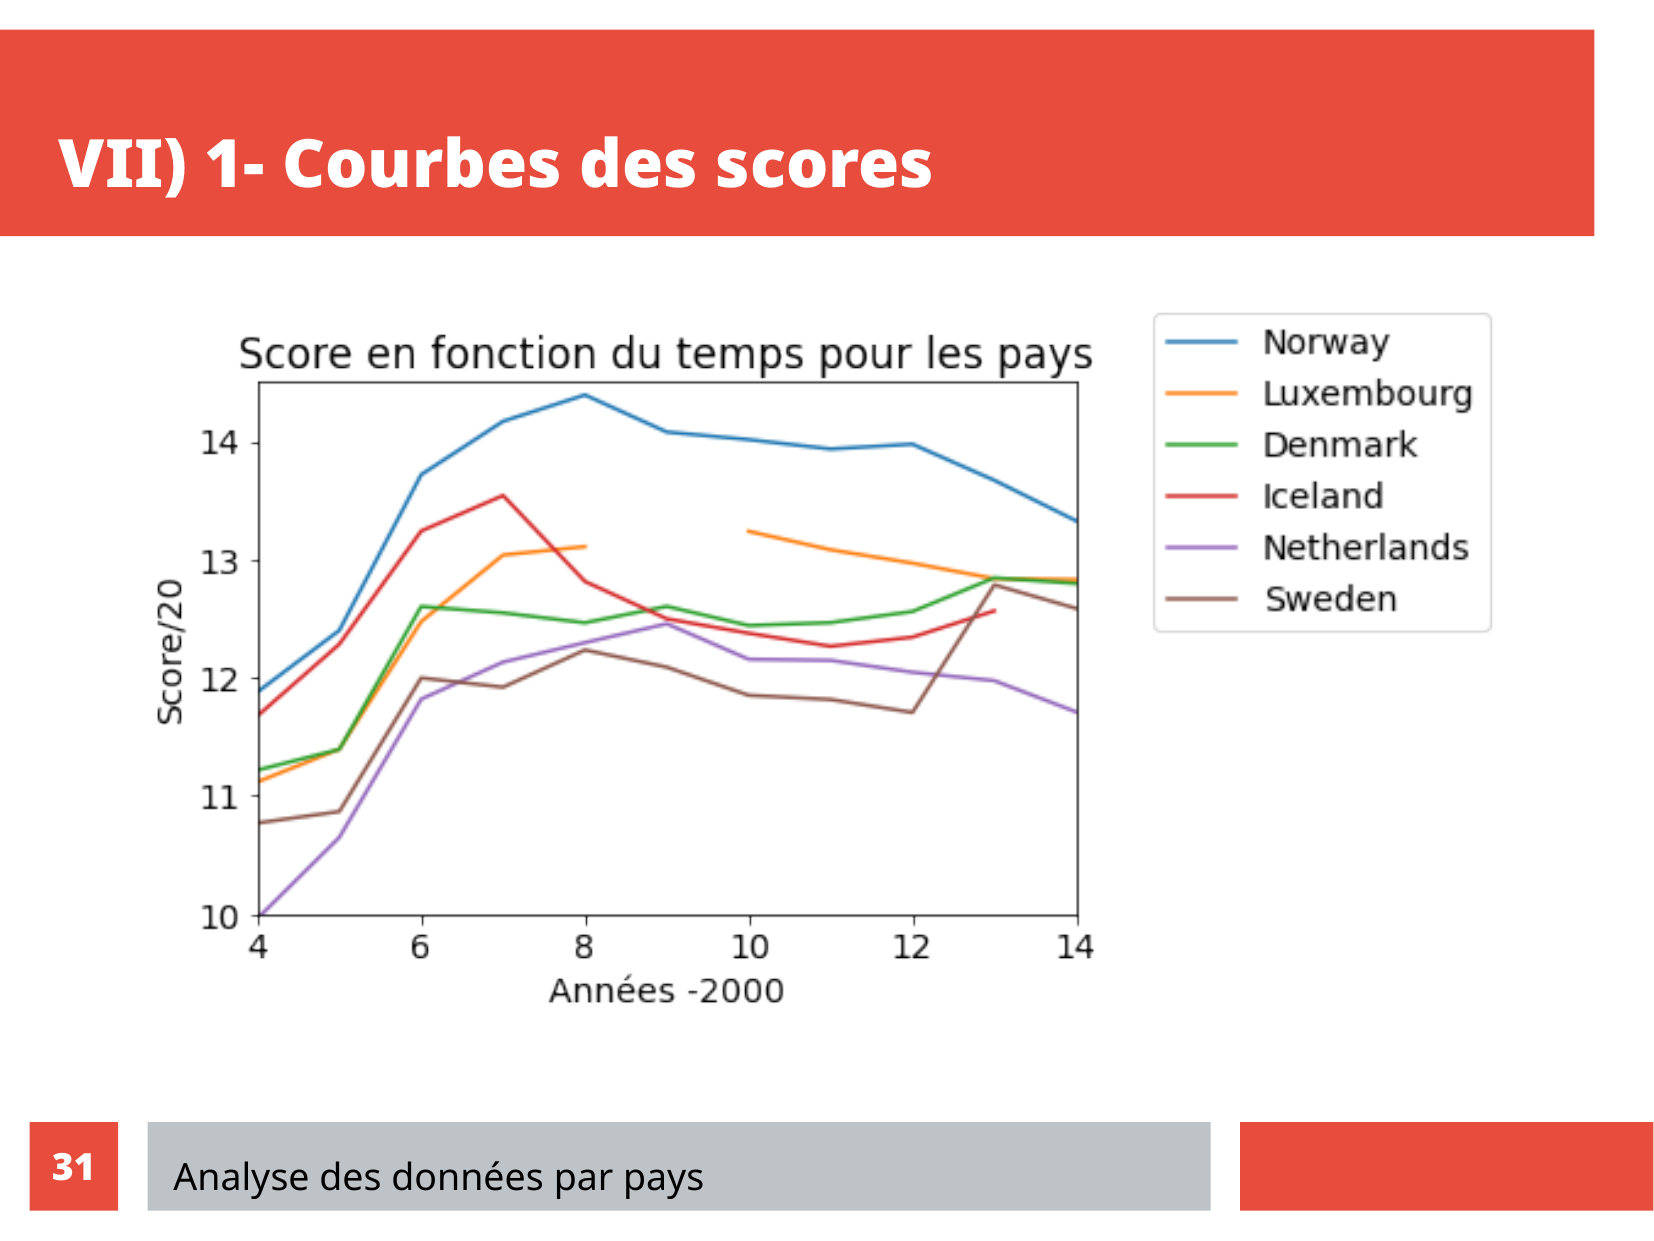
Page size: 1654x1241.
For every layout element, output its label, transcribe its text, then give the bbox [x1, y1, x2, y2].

text_box Analyse des données par pays [158, 1142, 761, 1202]
picture [136, 296, 1508, 1028]
title VII) 1- Courbes des scores [59, 59, 1595, 207]
